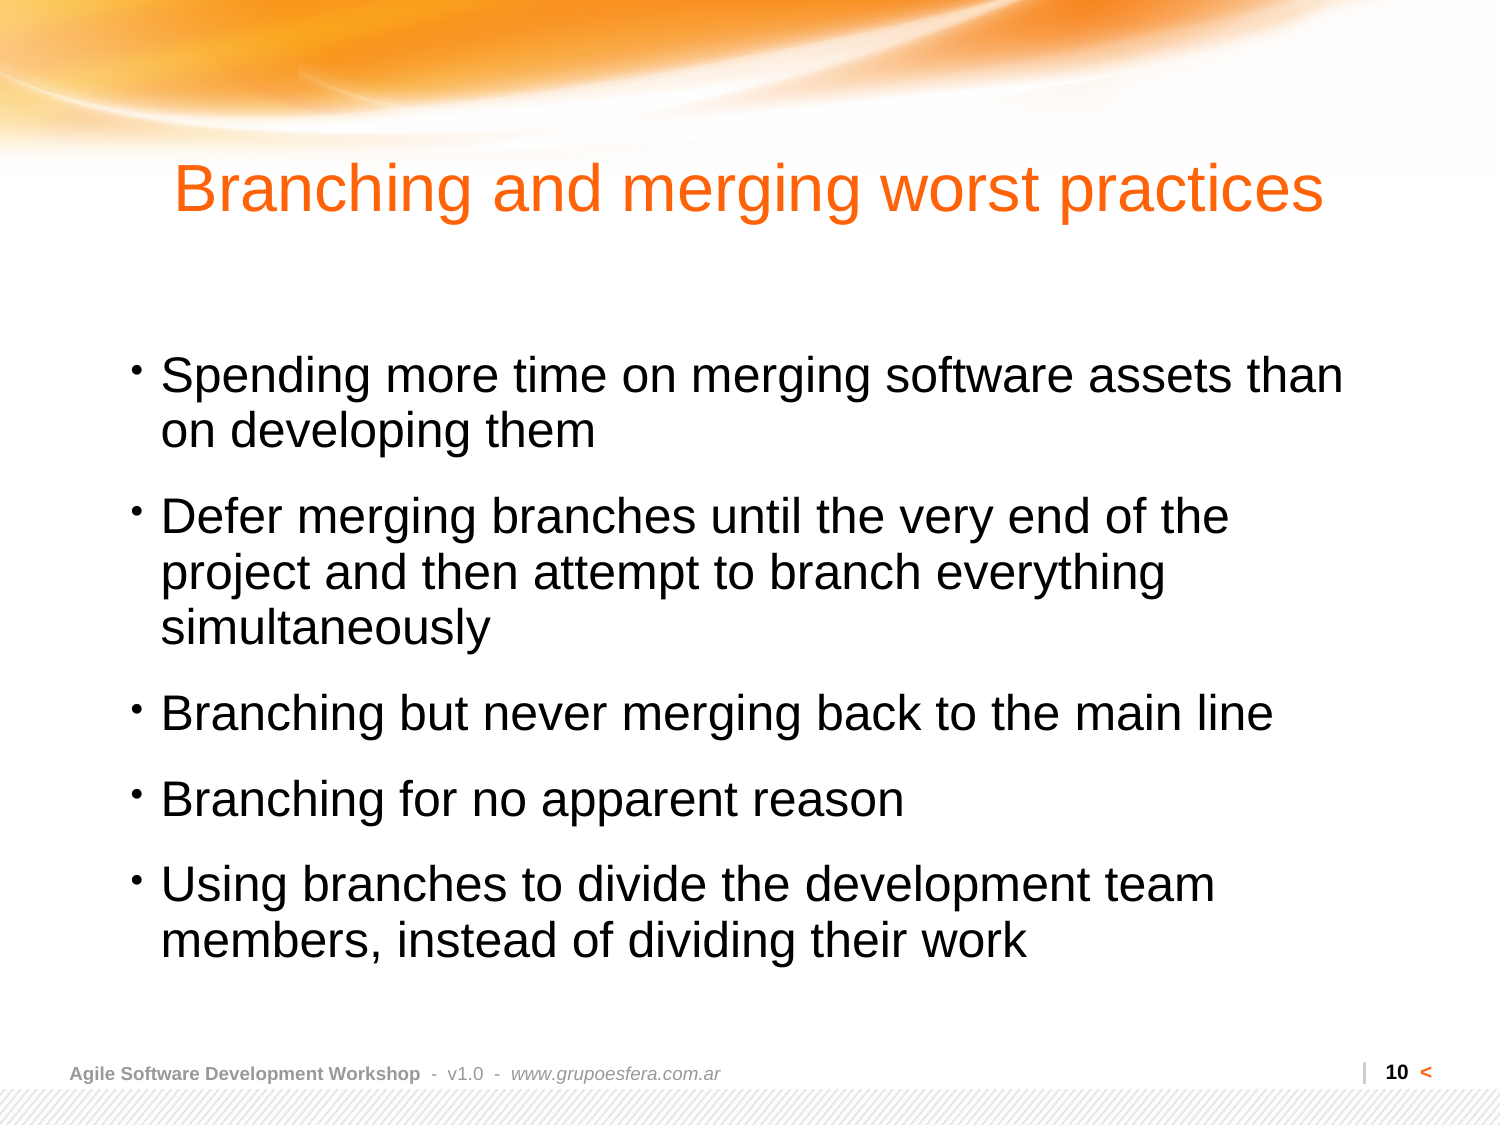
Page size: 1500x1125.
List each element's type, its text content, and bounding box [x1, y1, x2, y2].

picture [0, 0, 1500, 174]
picture [0, 1089, 1500, 1125]
list Spending more time on merging software assets than on developing them Defer merging branches until the very end of the project and then attempt to branch everything simultaneously Branching but never merging back to the main line Branching for no apparent reason Using branches to divide the development team members, instead of dividing their work [130, 346, 1363, 988]
title Branching and merging worst practices [143, 133, 1357, 247]
